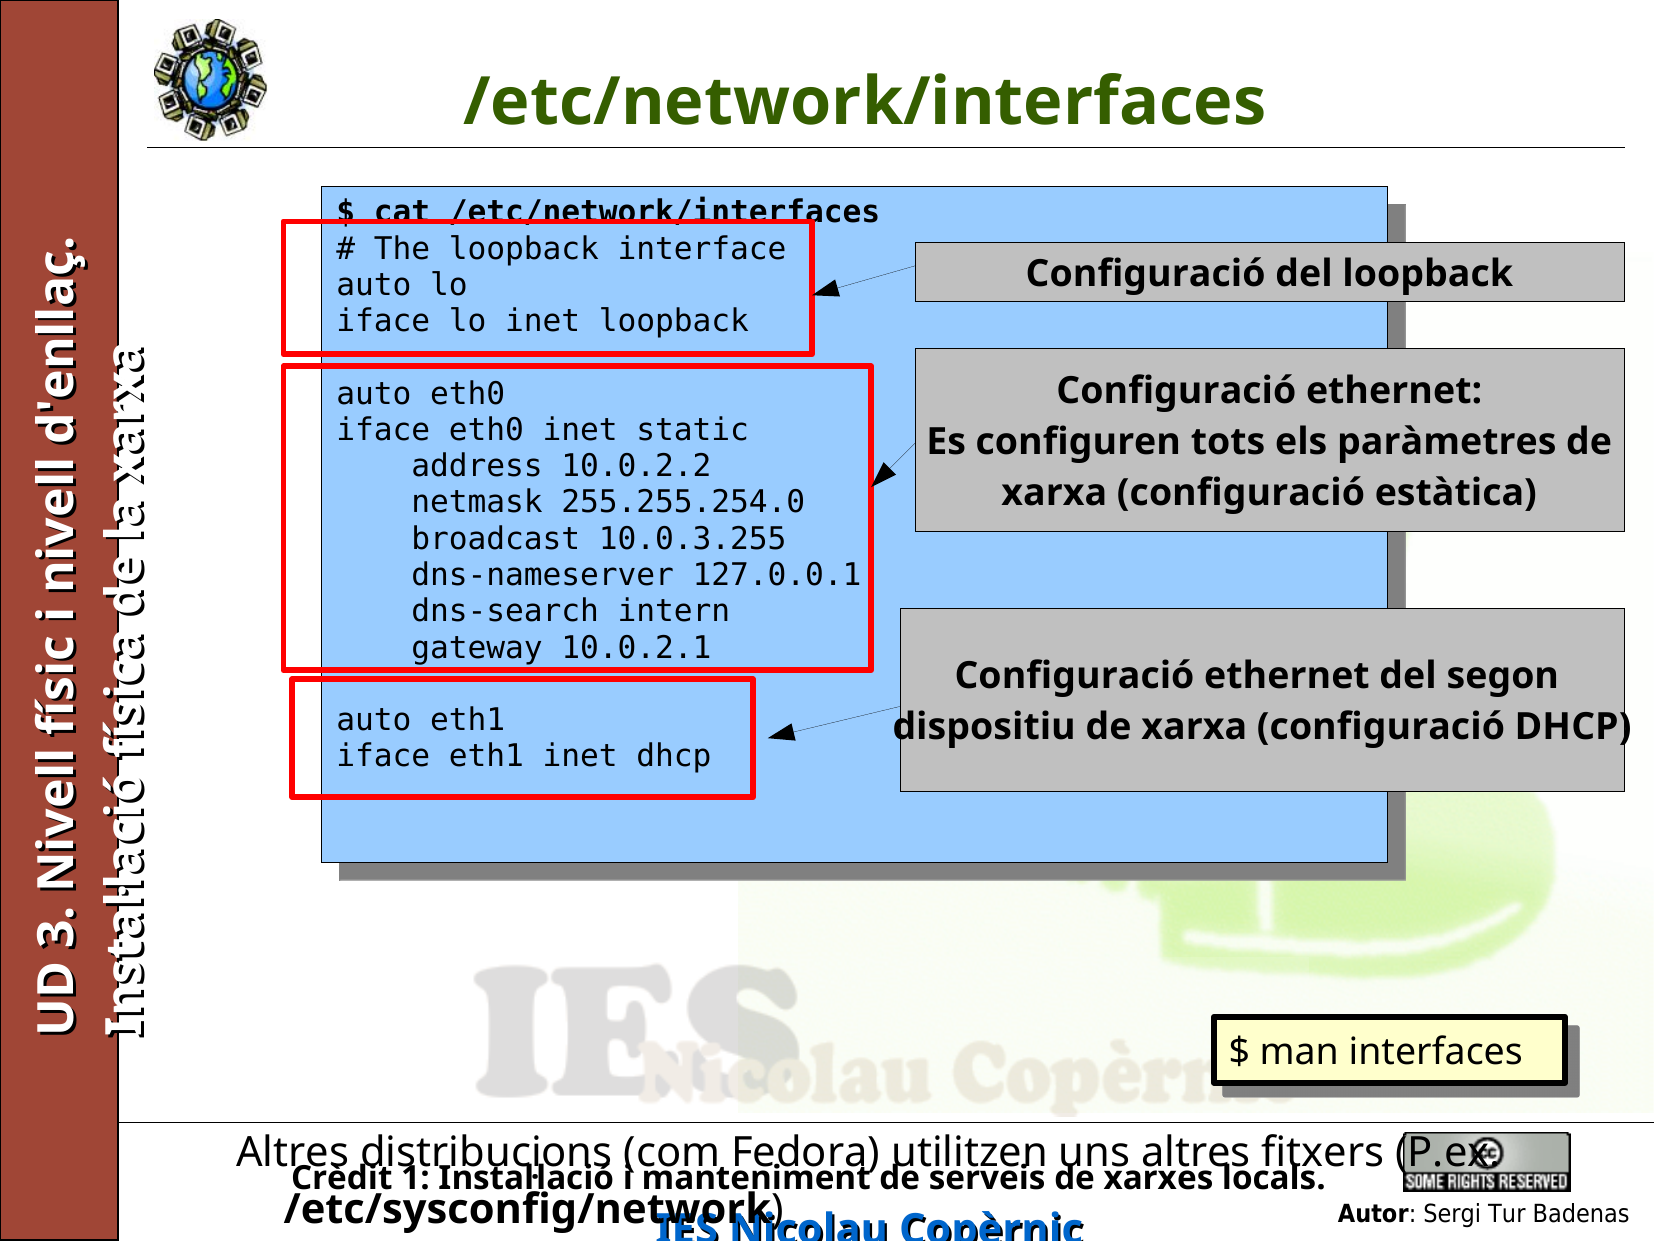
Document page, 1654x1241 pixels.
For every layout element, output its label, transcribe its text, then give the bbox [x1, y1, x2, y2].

picture [1403, 1132, 1571, 1192]
title /etc/network/interfaces [129, 49, 1619, 148]
text_box Configuració ethernet: Es configuren tots els paràmetres de xarxa (configuració estàtica) [915, 348, 1625, 532]
picture [466, 252, 1654, 1117]
list Altres distribucions (com Fedora) utilitzen uns altres fitxers (P.ex. /etc/sysconfig/network) Els fitxers de configuració també tenen manual [141, 172, 1630, 1088]
text_box Configuració del loopback [915, 242, 1625, 302]
text_box Configuració ethernet del segon dispositiu de xarxa (configuració DHCP) [900, 608, 1625, 792]
picture [154, 19, 268, 49]
text_box $ man interfaces [1213, 1016, 1565, 1070]
